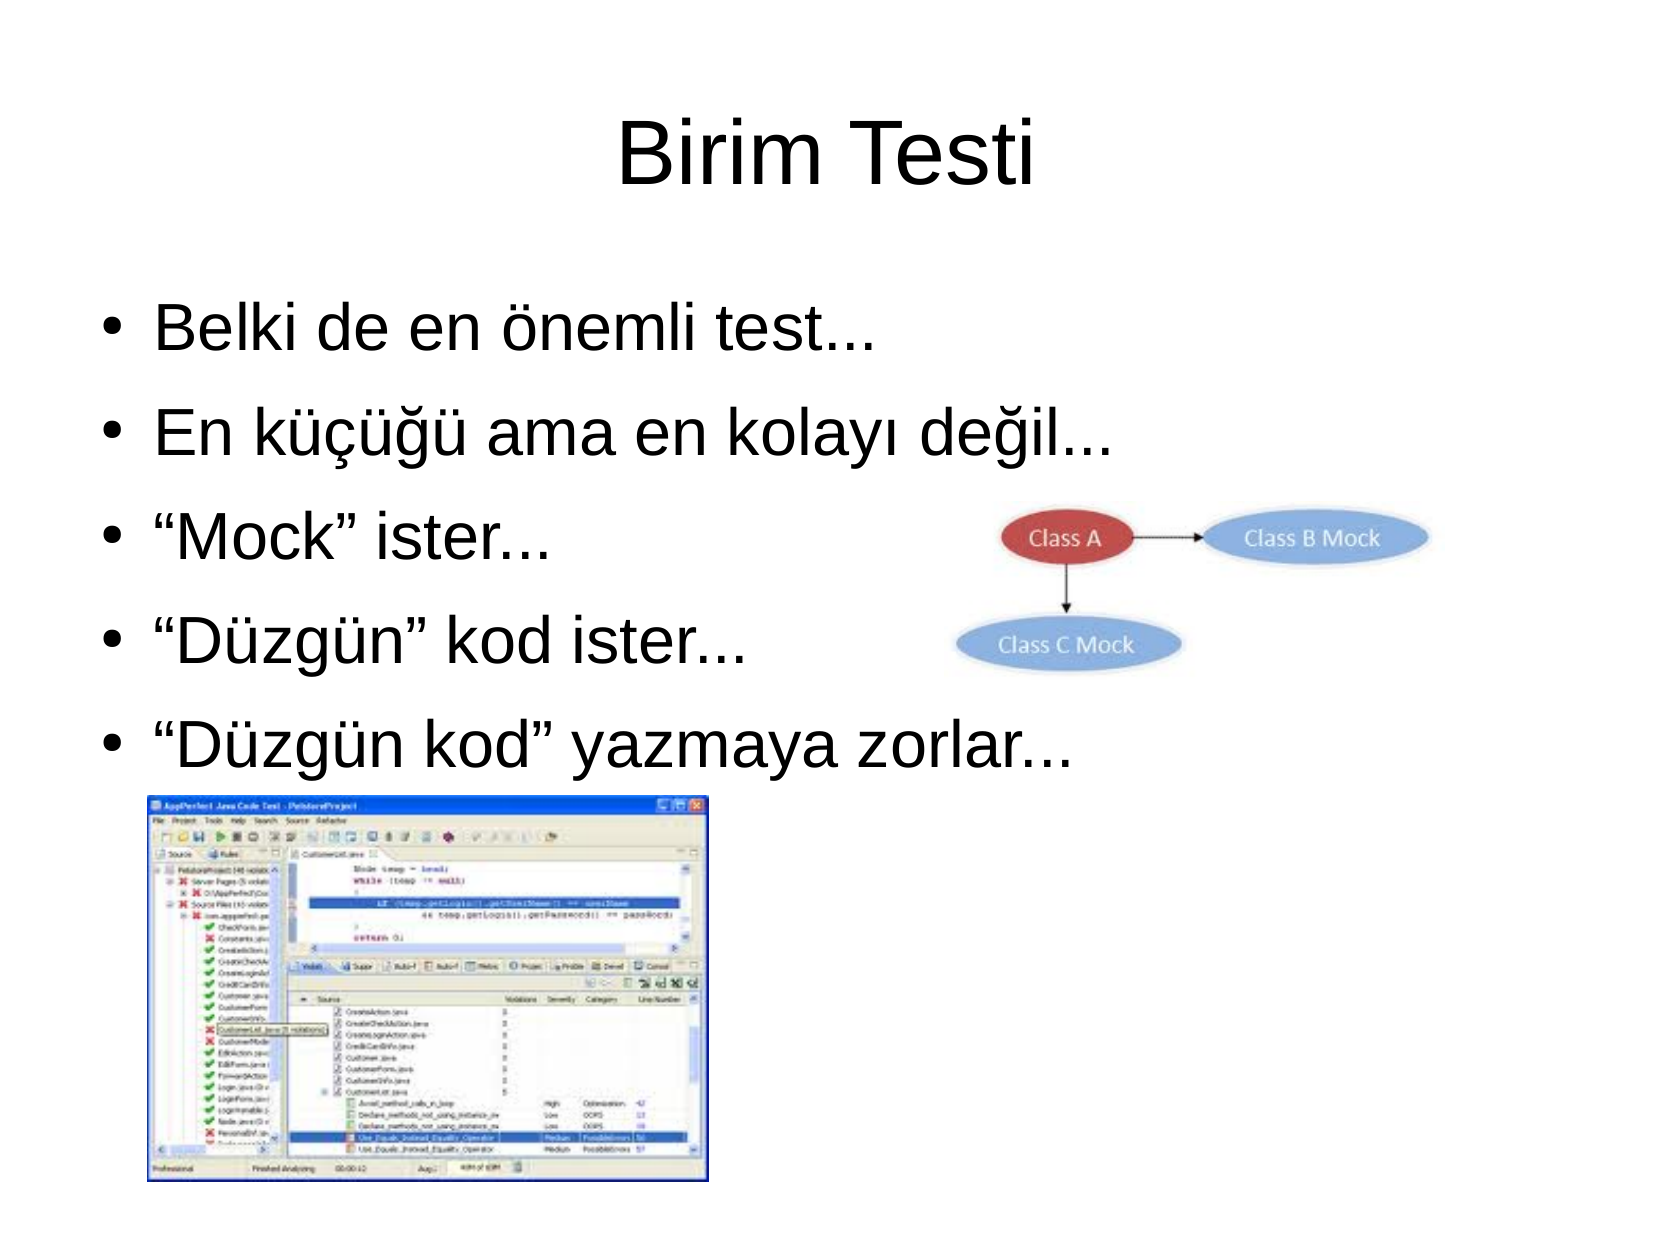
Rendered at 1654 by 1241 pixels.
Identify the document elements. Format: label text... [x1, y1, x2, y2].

picture [944, 501, 1445, 681]
list Belki de en önemli test... En küçüğü ama en kolayı değil... “Mock” ister... “Düzgün” kod ister... “Düzgün kod” yazmaya zorlar... [82, 290, 1571, 1109]
title Birim Testi [82, 49, 1571, 257]
picture [147, 795, 709, 1182]
